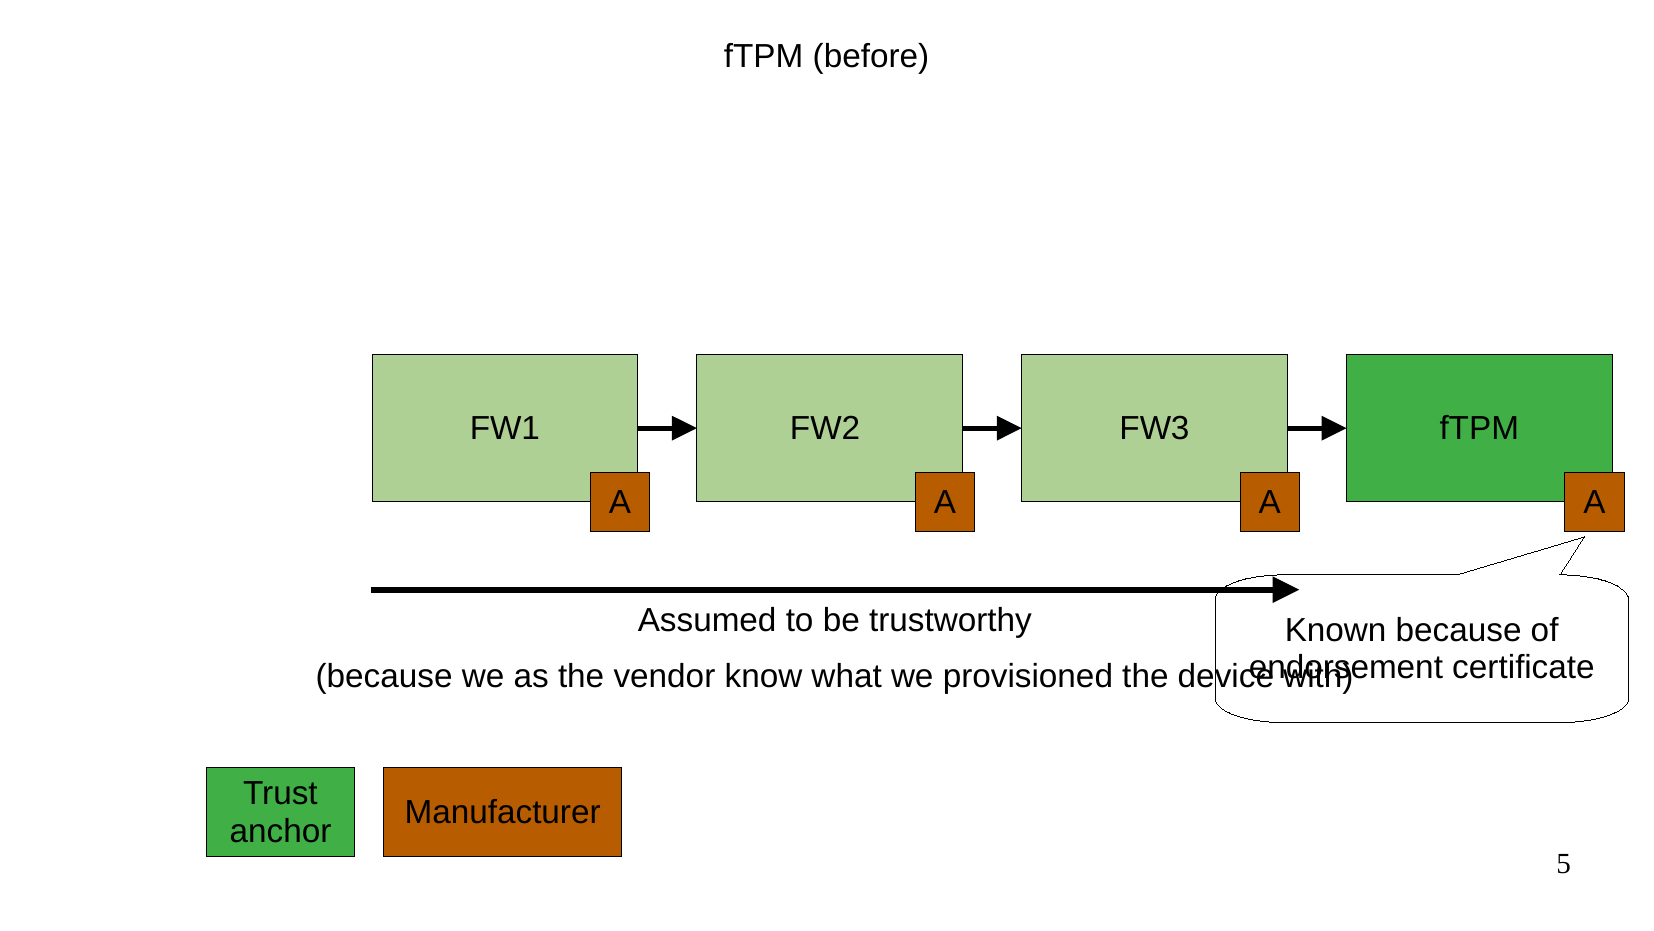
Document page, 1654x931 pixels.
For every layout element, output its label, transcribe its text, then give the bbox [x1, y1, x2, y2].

text_box FW3 [1021, 354, 1288, 502]
text_box A [1564, 472, 1625, 532]
text_box Known because of endorsement certificate [1215, 536, 1629, 723]
text_box A [590, 472, 650, 532]
text_box A [1240, 472, 1300, 532]
text_box fTPM (before) [664, 29, 990, 87]
text_box FW2 [696, 354, 963, 502]
text_box fTPM [1346, 354, 1613, 502]
text_box FW1 [372, 354, 638, 502]
text_box A [915, 472, 975, 532]
text_box Manufacturer [383, 767, 622, 857]
text_box Trust anchor [206, 767, 355, 857]
